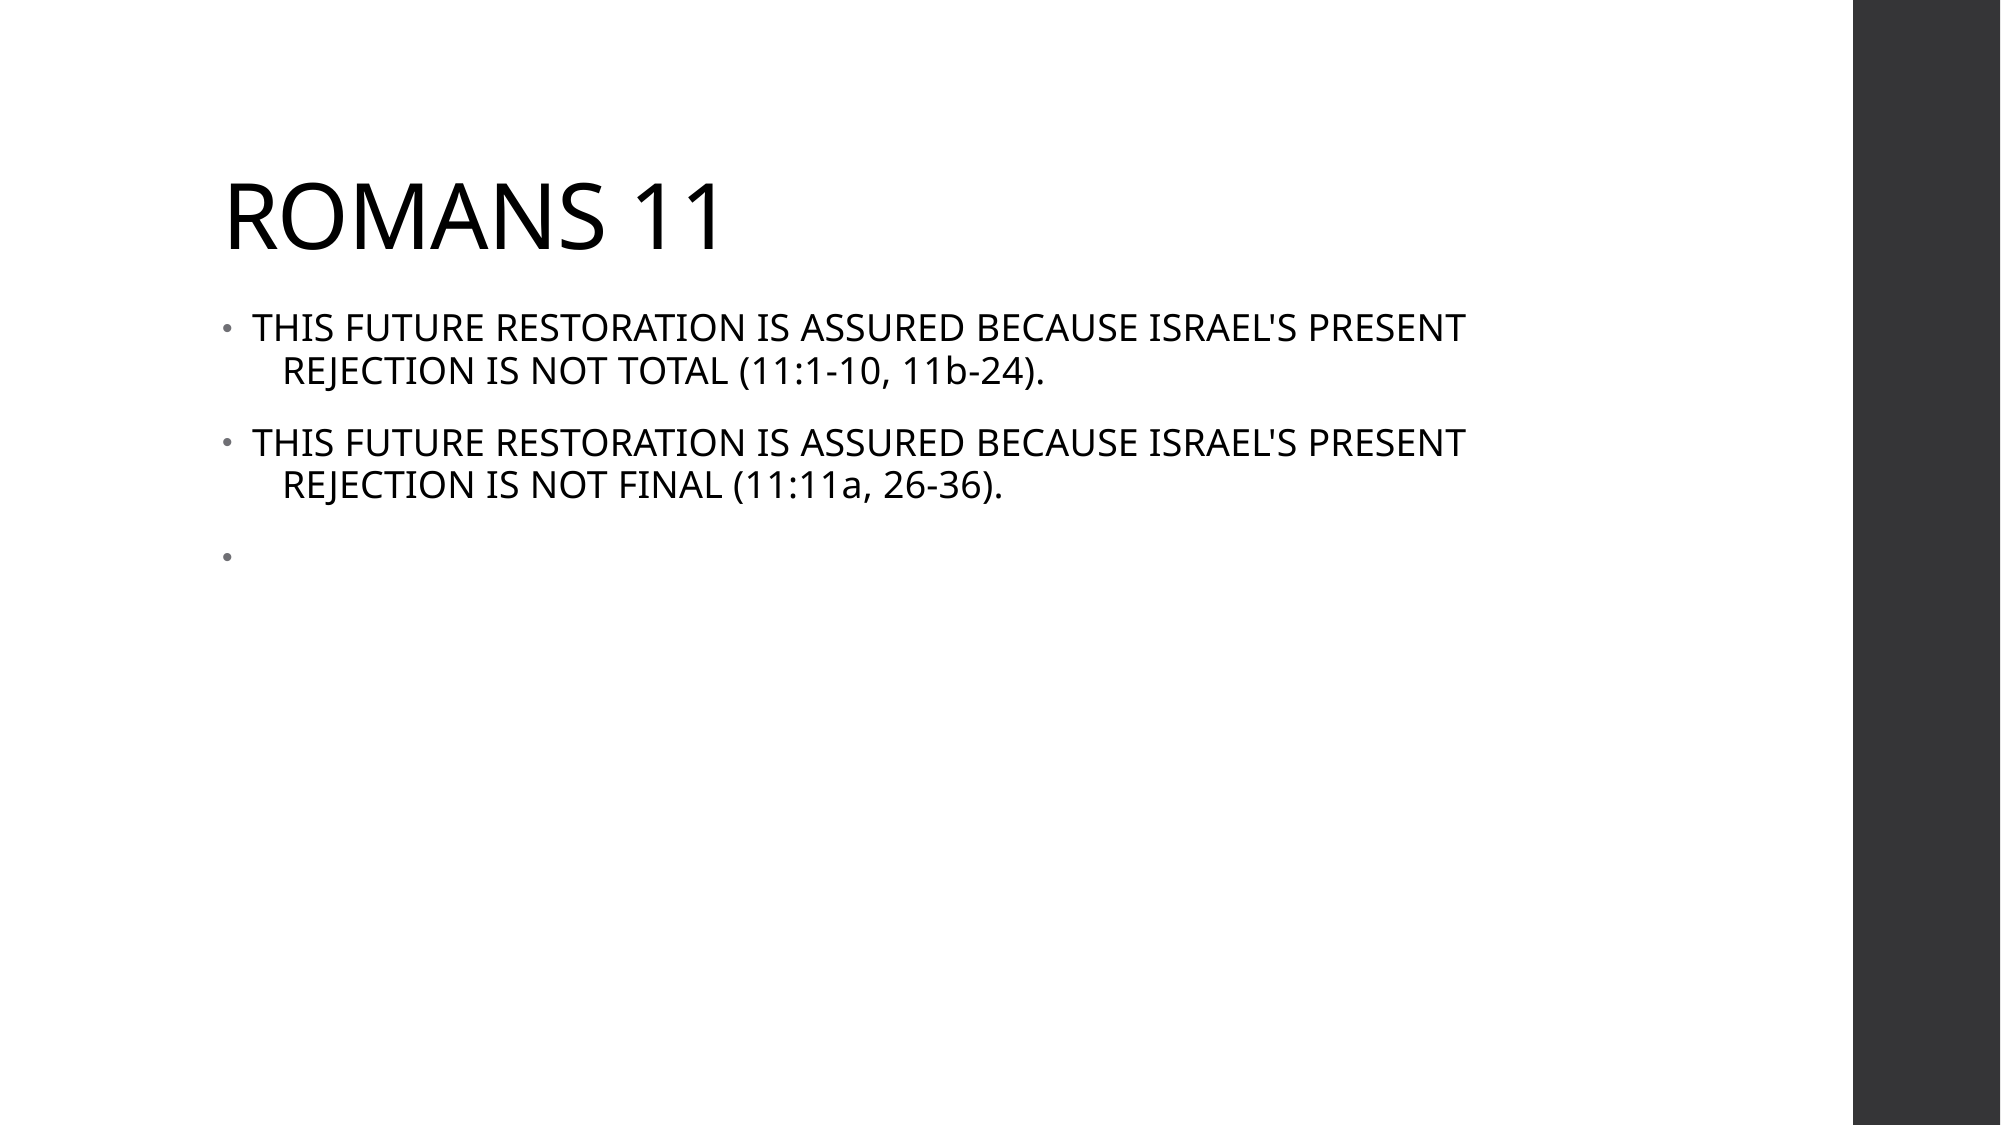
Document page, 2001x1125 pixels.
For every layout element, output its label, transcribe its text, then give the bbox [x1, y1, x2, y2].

title ROMANS 11 [206, 60, 1797, 278]
list THIS FUTURE RESTORATION IS ASSURED BECAUSE ISRAEL'S PRESENT REJECTION IS NOT TOTAL (11:1-10, 11b-24). THIS FUTURE RESTORATION IS ASSURED BECAUSE ISRAEL'S PRESENT REJECTION IS NOT FINAL (11:11a, 26-36). [206, 299, 1617, 1014]
